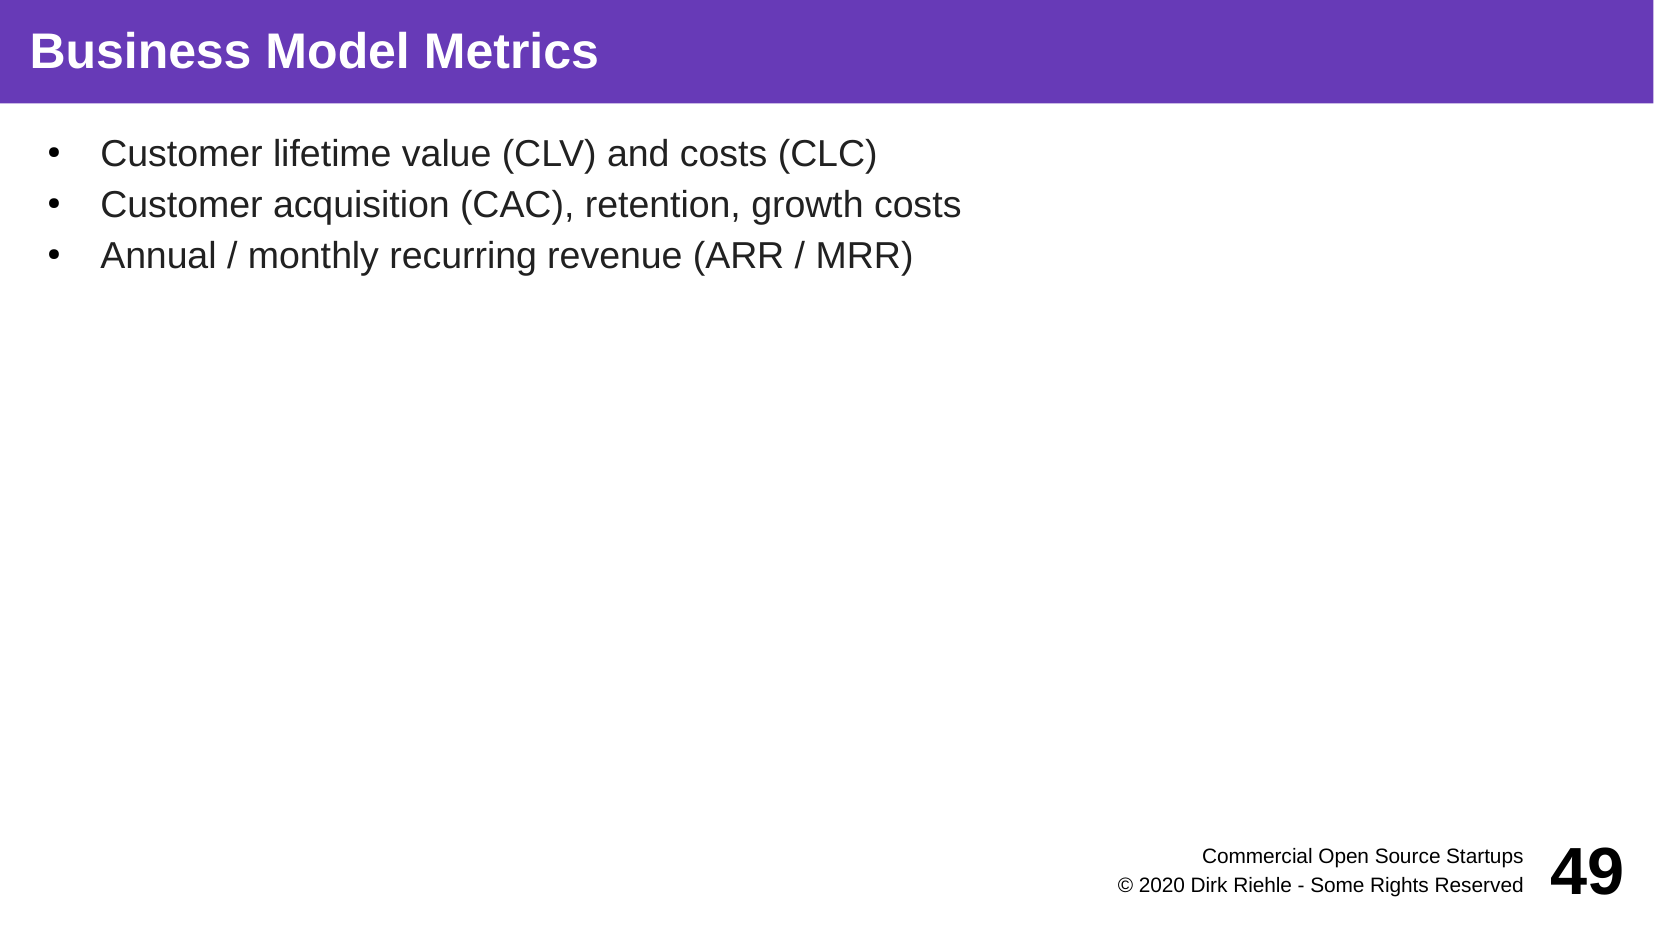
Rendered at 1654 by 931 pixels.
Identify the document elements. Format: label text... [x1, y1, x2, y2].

list Customer lifetime value (CLV) and costs (CLC) Customer acquisition (CAC), retention, growth costs Annual / monthly recurring revenue (ARR / MRR) [29, 132, 1625, 813]
title Business Model Metrics [0, 0, 1654, 104]
